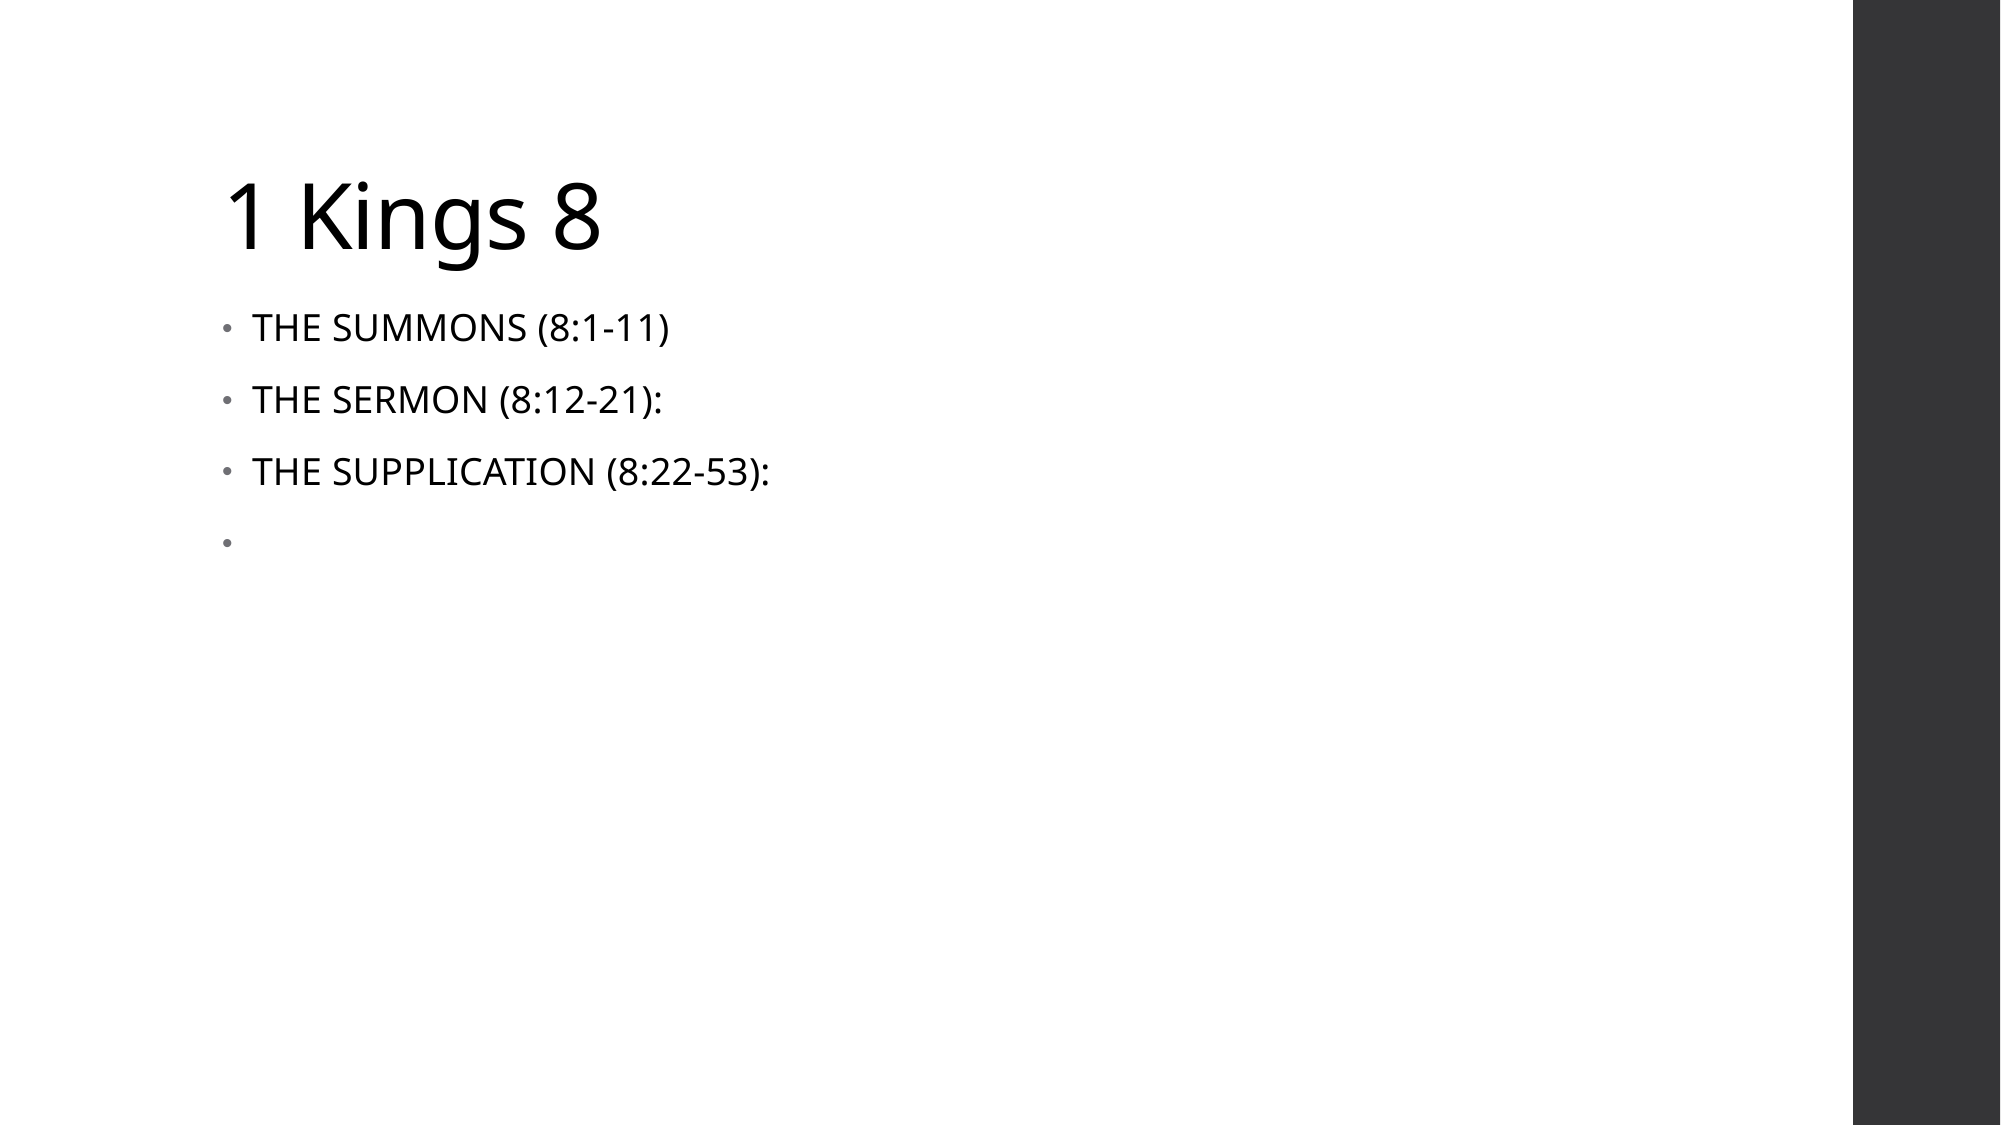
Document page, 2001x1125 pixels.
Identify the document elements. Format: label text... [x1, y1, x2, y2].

title 1 Kings 8 [206, 60, 1797, 278]
list THE SUMMONS (8:1-11) THE SERMON (8:12-21): THE SUPPLICATION (8:22-53): [206, 299, 1617, 1014]
